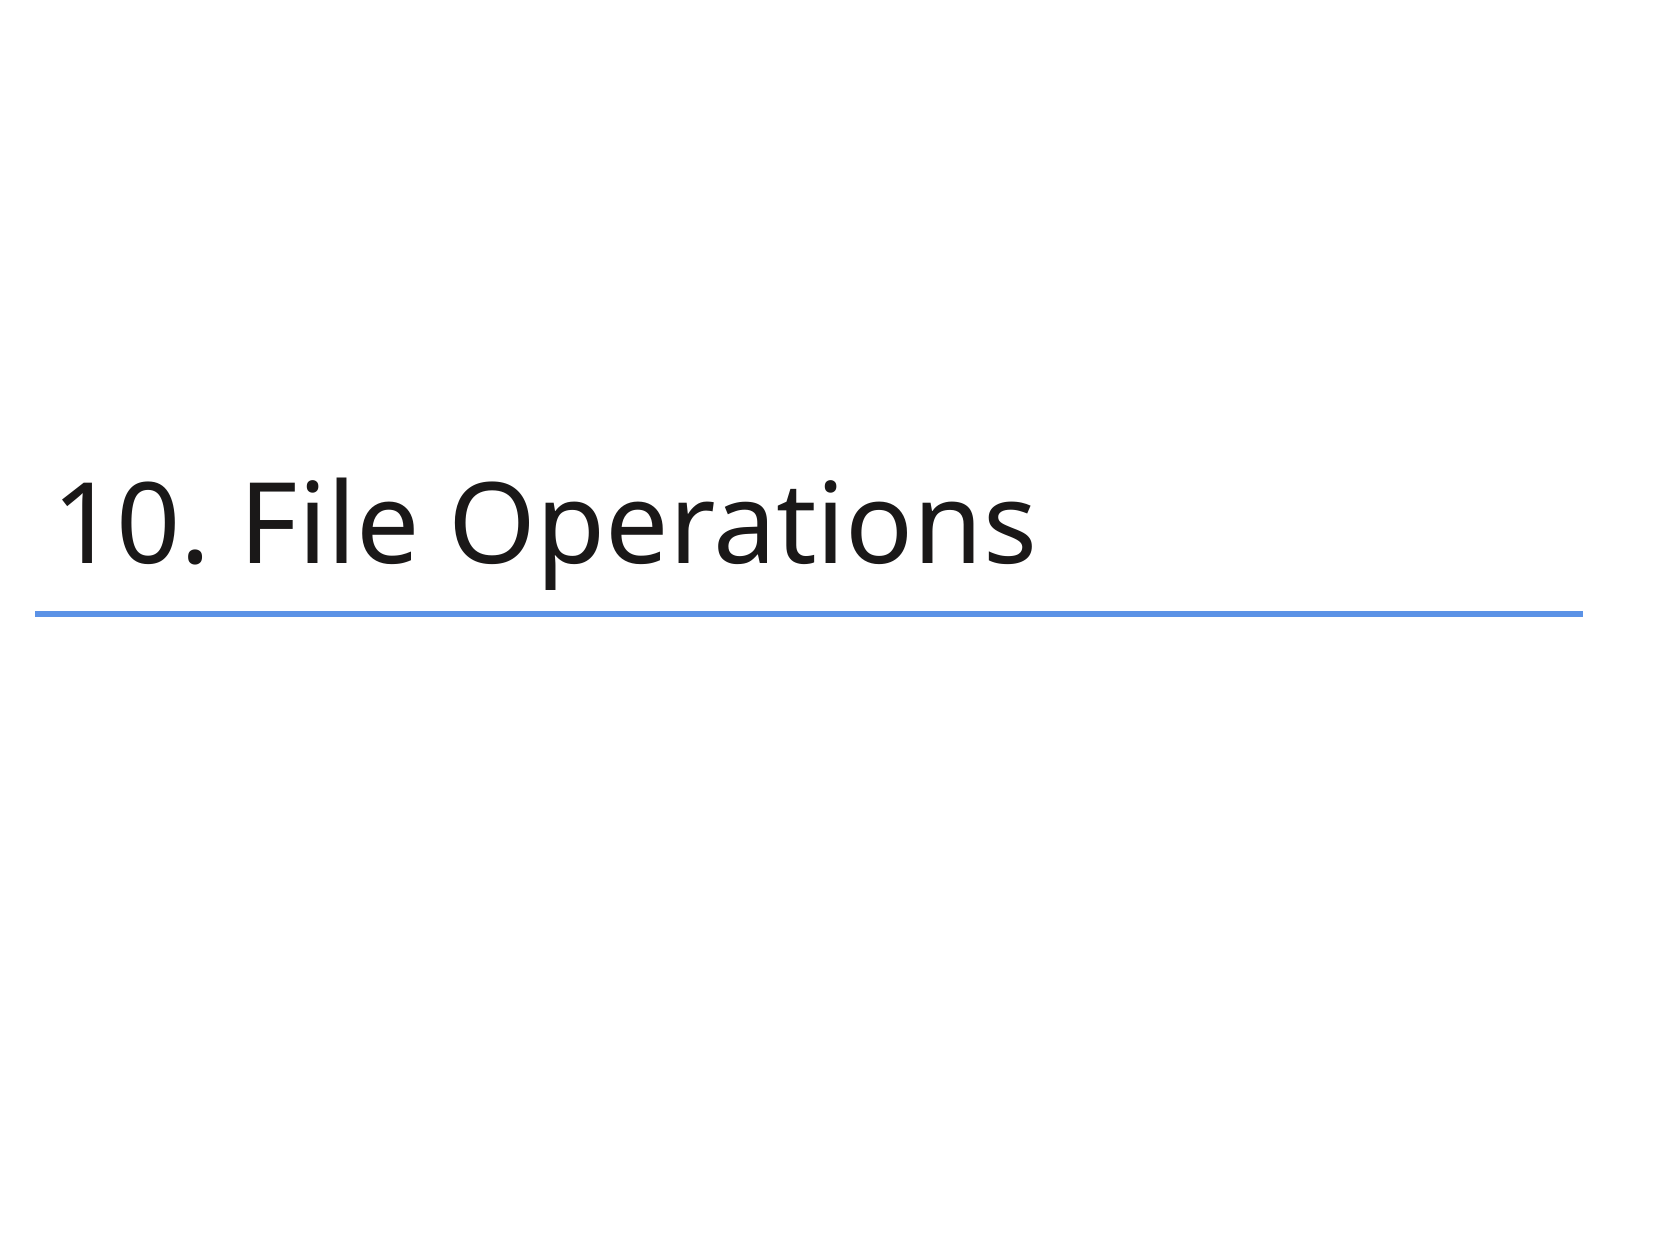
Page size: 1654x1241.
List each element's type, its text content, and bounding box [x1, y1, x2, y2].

text_box 10. File Operations [37, 435, 1213, 580]
